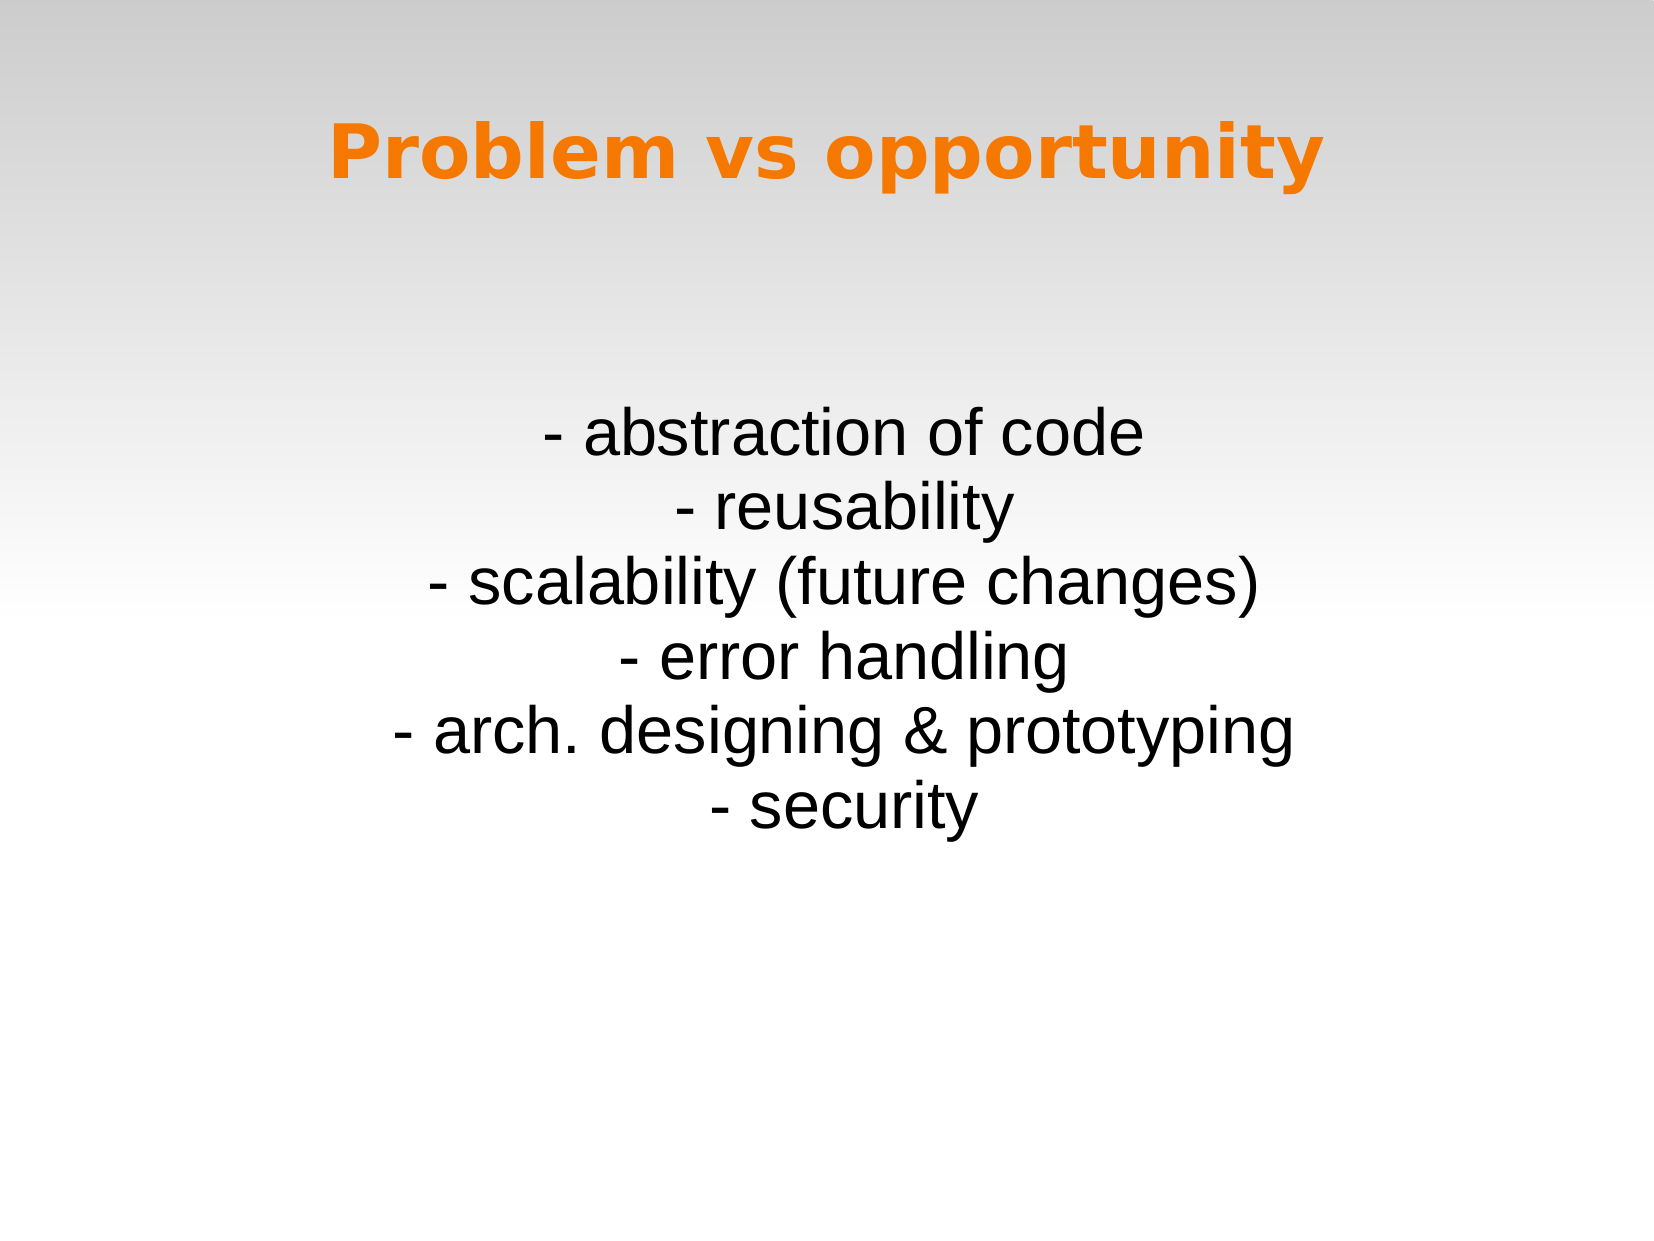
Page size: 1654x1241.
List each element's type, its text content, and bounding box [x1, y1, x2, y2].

title Problem vs opportunity [82, 56, 1571, 187]
subtitle - abstraction of code - reusability - scalability (future changes) - error handling - arch. designing & prototyping - security [82, 187, 1571, 1051]
